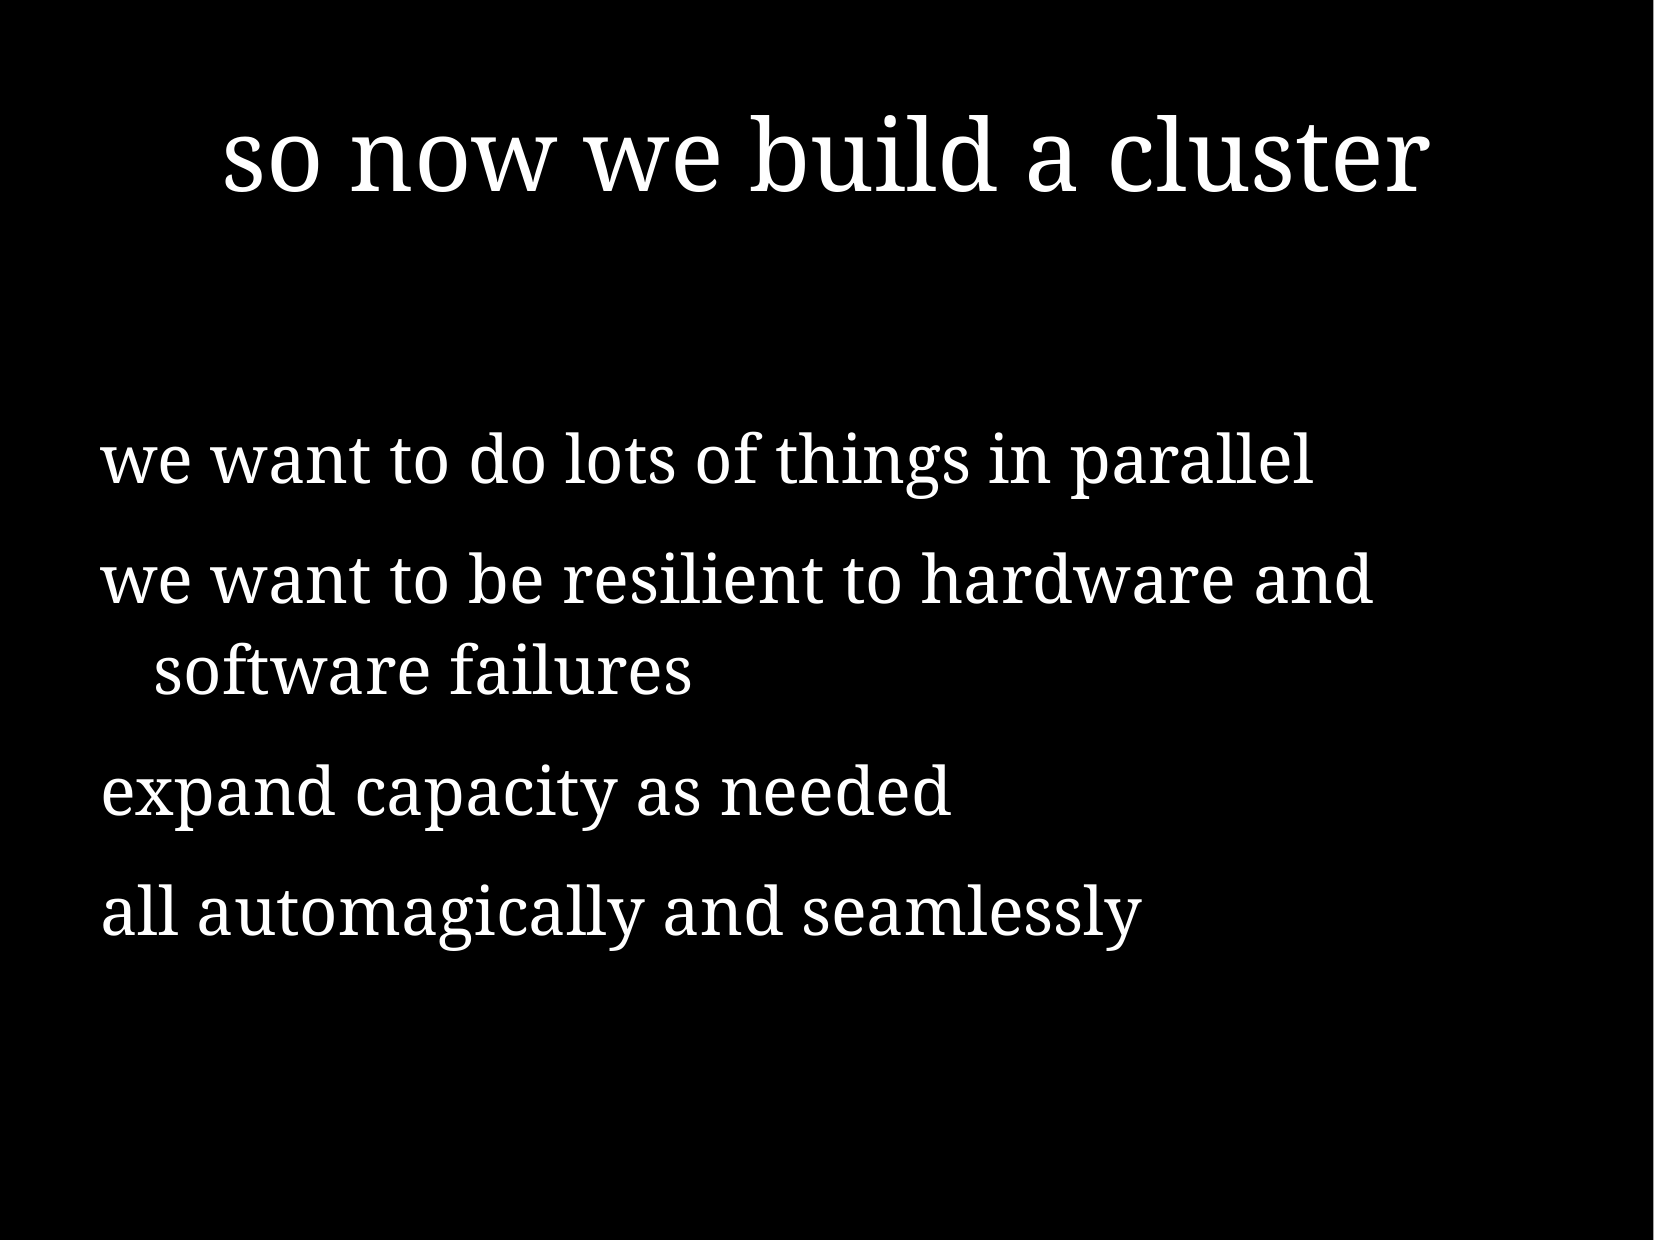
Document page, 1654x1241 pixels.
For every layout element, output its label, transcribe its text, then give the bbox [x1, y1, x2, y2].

list we want to do lots of things in parallel we want to be resilient to hardware and software failures expand capacity as needed all automagically and seamlessly [82, 412, 1571, 1109]
title so now we build a cluster [82, 49, 1571, 257]
